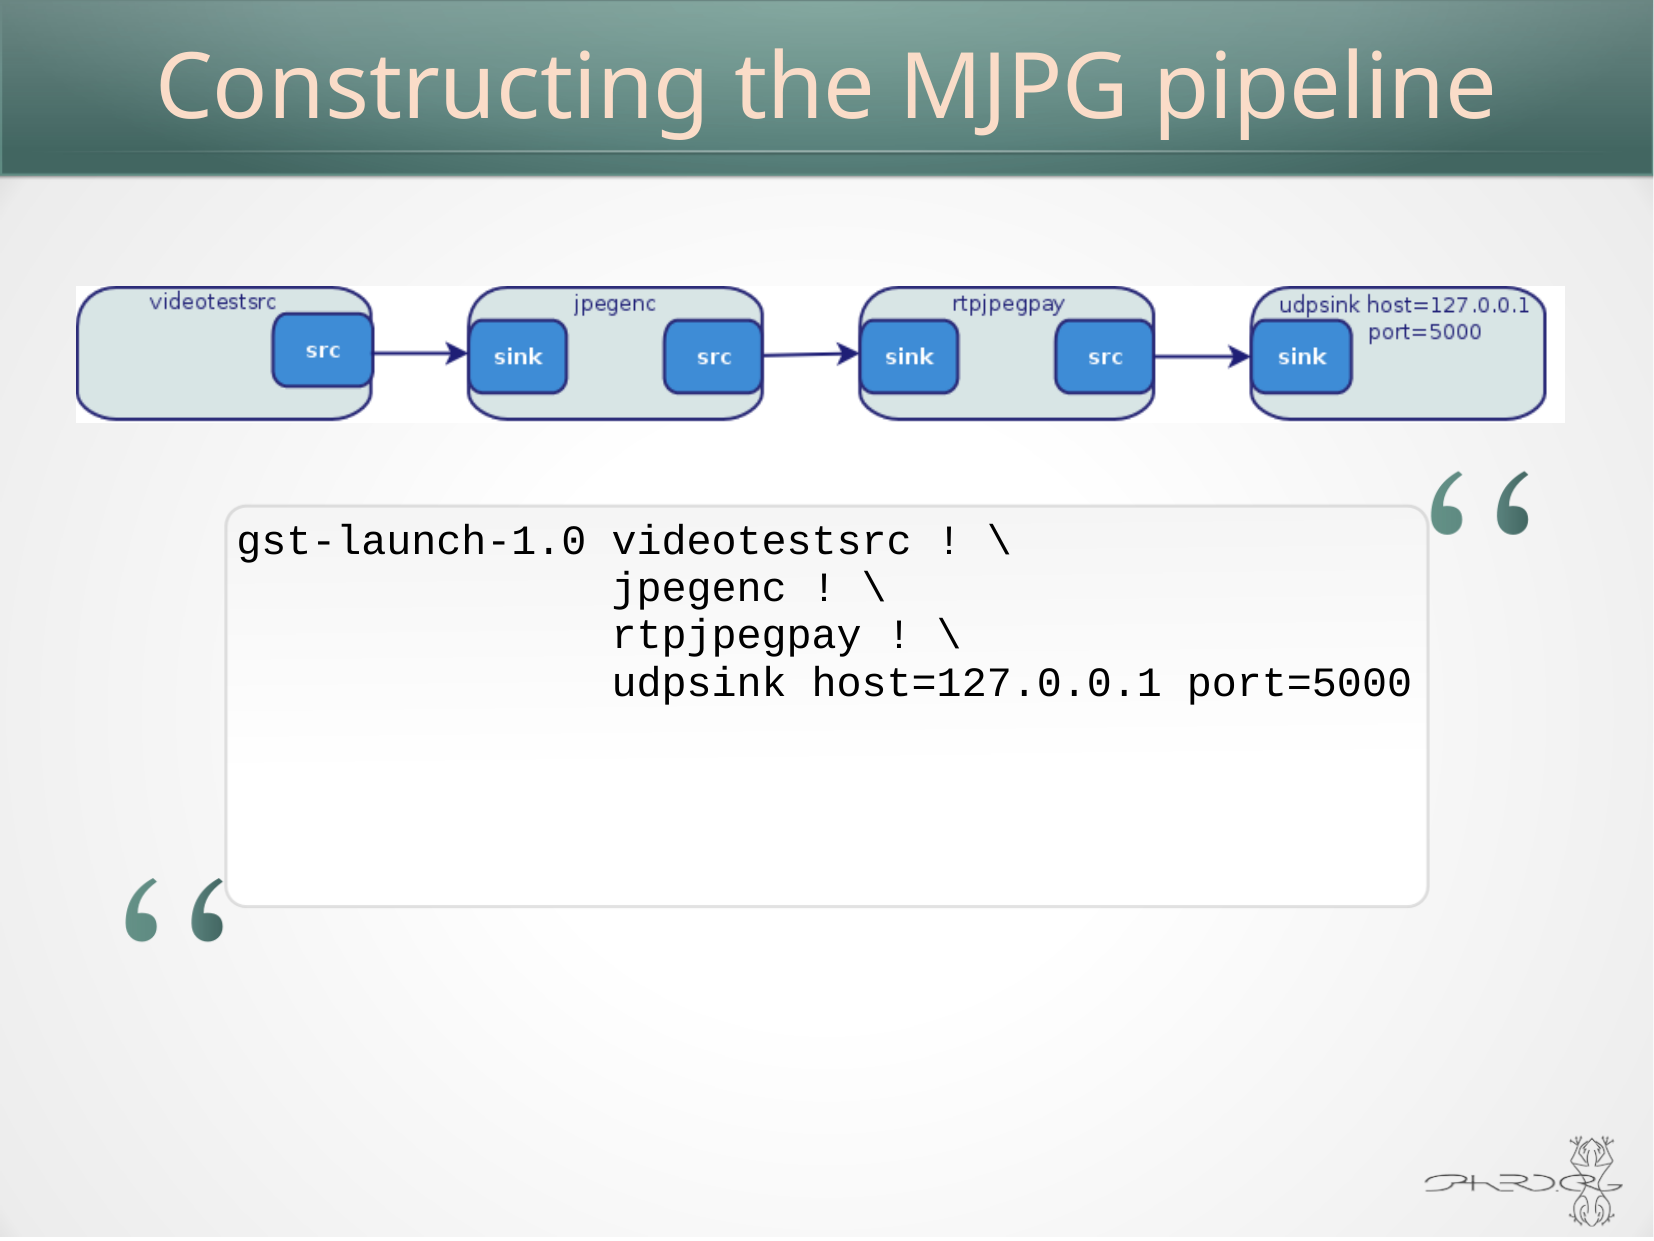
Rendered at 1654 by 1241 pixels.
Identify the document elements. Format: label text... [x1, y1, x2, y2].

picture [0, 0, 1654, 1237]
title Constructing the MJPG pipeline [82, 11, 1571, 154]
list gst-launch-1.0 videotestsrc ! \ jpegenc ! \ rtpjpegpay ! \ udpsink host=127.0.0.1 port=5000 [236, 519, 1430, 898]
